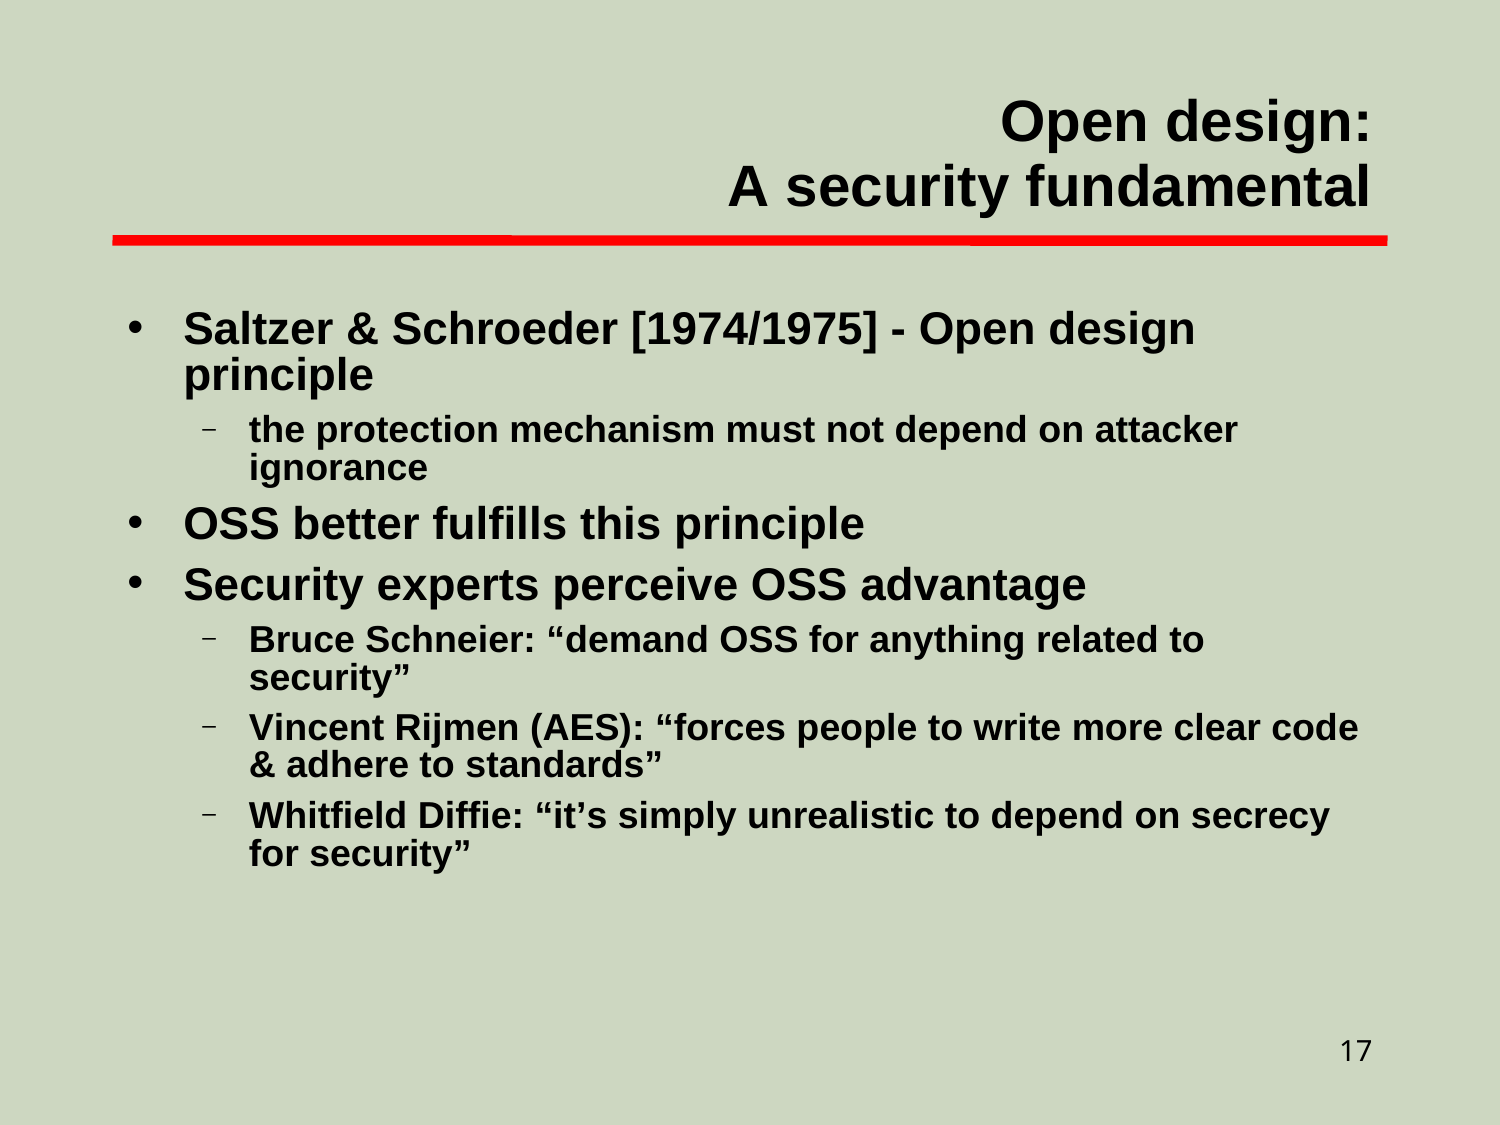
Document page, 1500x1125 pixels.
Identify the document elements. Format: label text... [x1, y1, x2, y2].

title Open design: A security fundamental [337, 81, 1388, 228]
list Saltzer & Schroeder [1974/1975] - Open design principle the protection mechanism must not depend on attacker ignorance OSS better fulfills this principle Security experts perceive OSS advantage Bruce Schneier: “demand OSS for anything related to security” Vincent Rijmen (AES): “forces people to write more clear code & adhere to standards” Whitfield Diffie: “it’s simply unrealistic to depend on secrecy for security” [112, 299, 1388, 1000]
